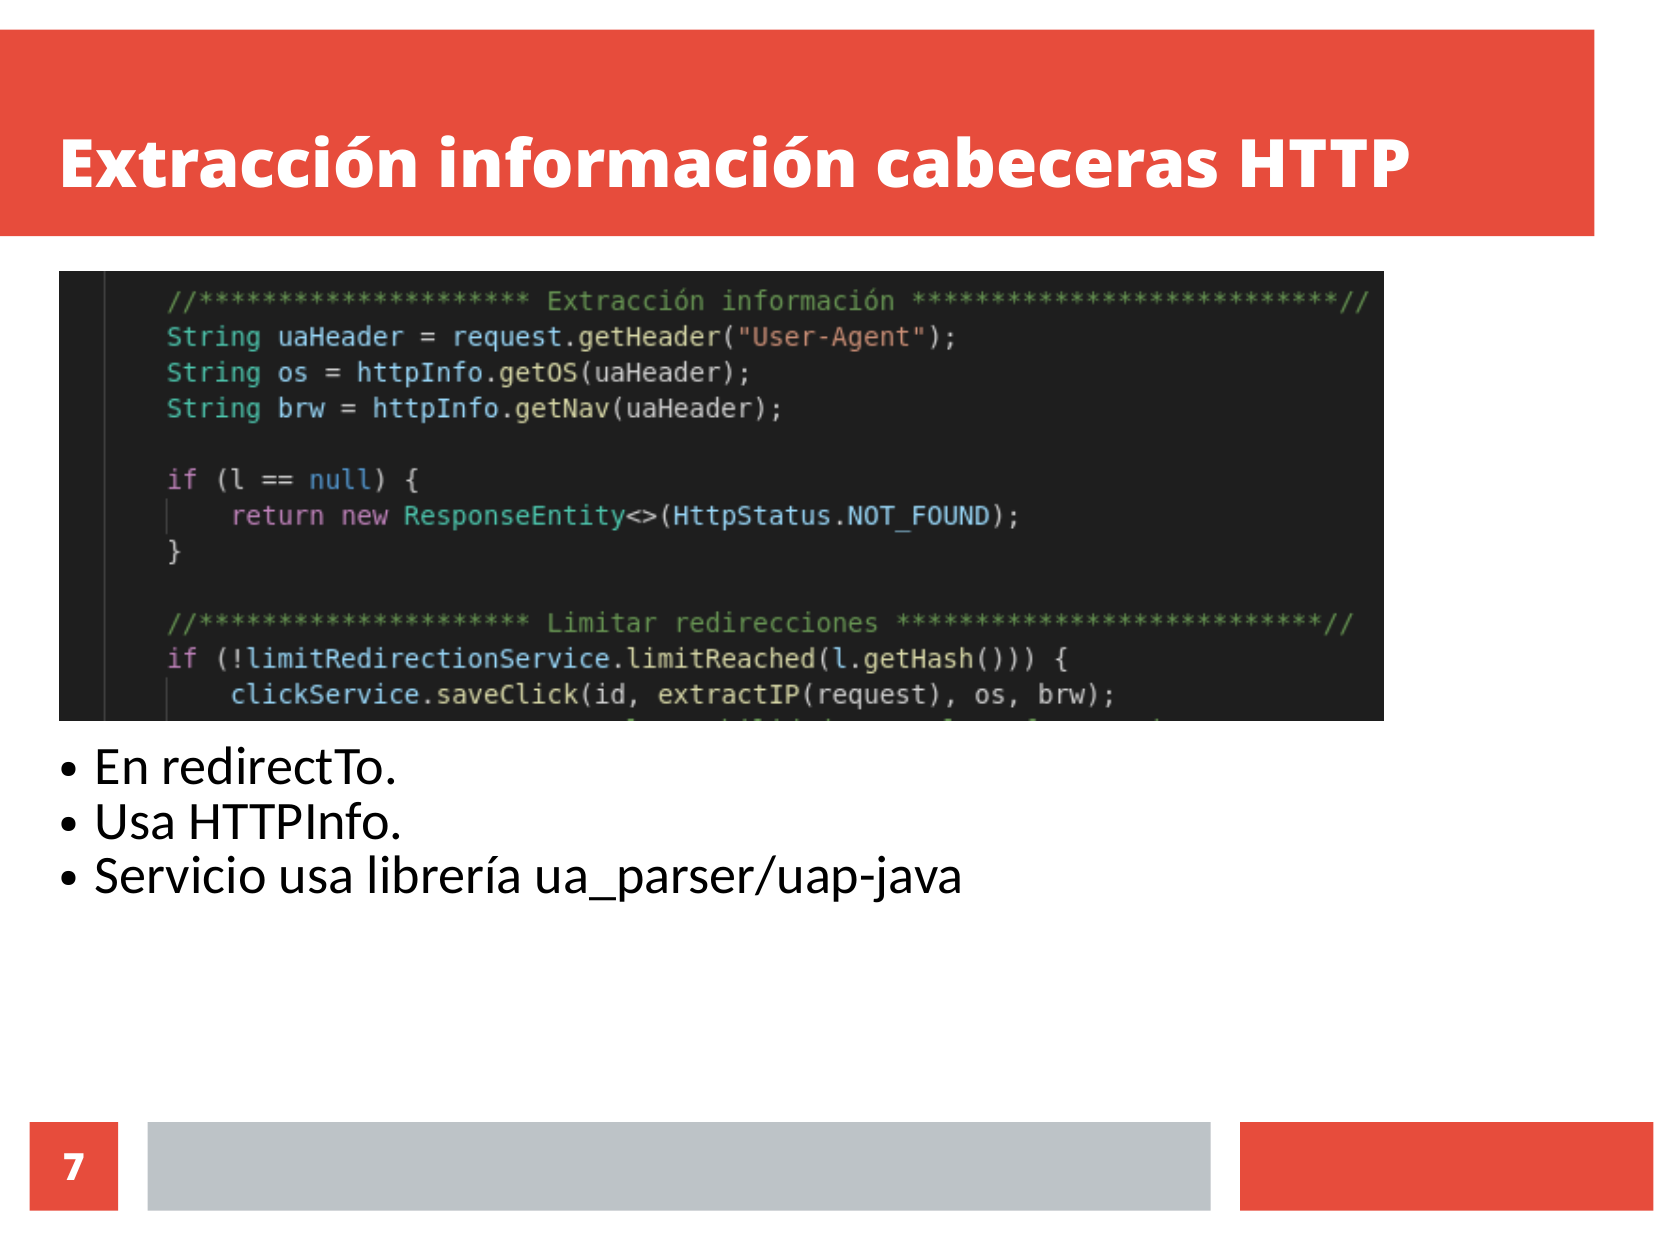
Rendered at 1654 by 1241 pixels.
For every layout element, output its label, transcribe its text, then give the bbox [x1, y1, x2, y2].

picture [59, 271, 1384, 721]
subtitle En redirectTo. Usa HTTPInfo. Servicio usa librería ua_parser/uap-java [59, 744, 1595, 1087]
title Extracción información cabeceras HTTP [59, 59, 1595, 207]
